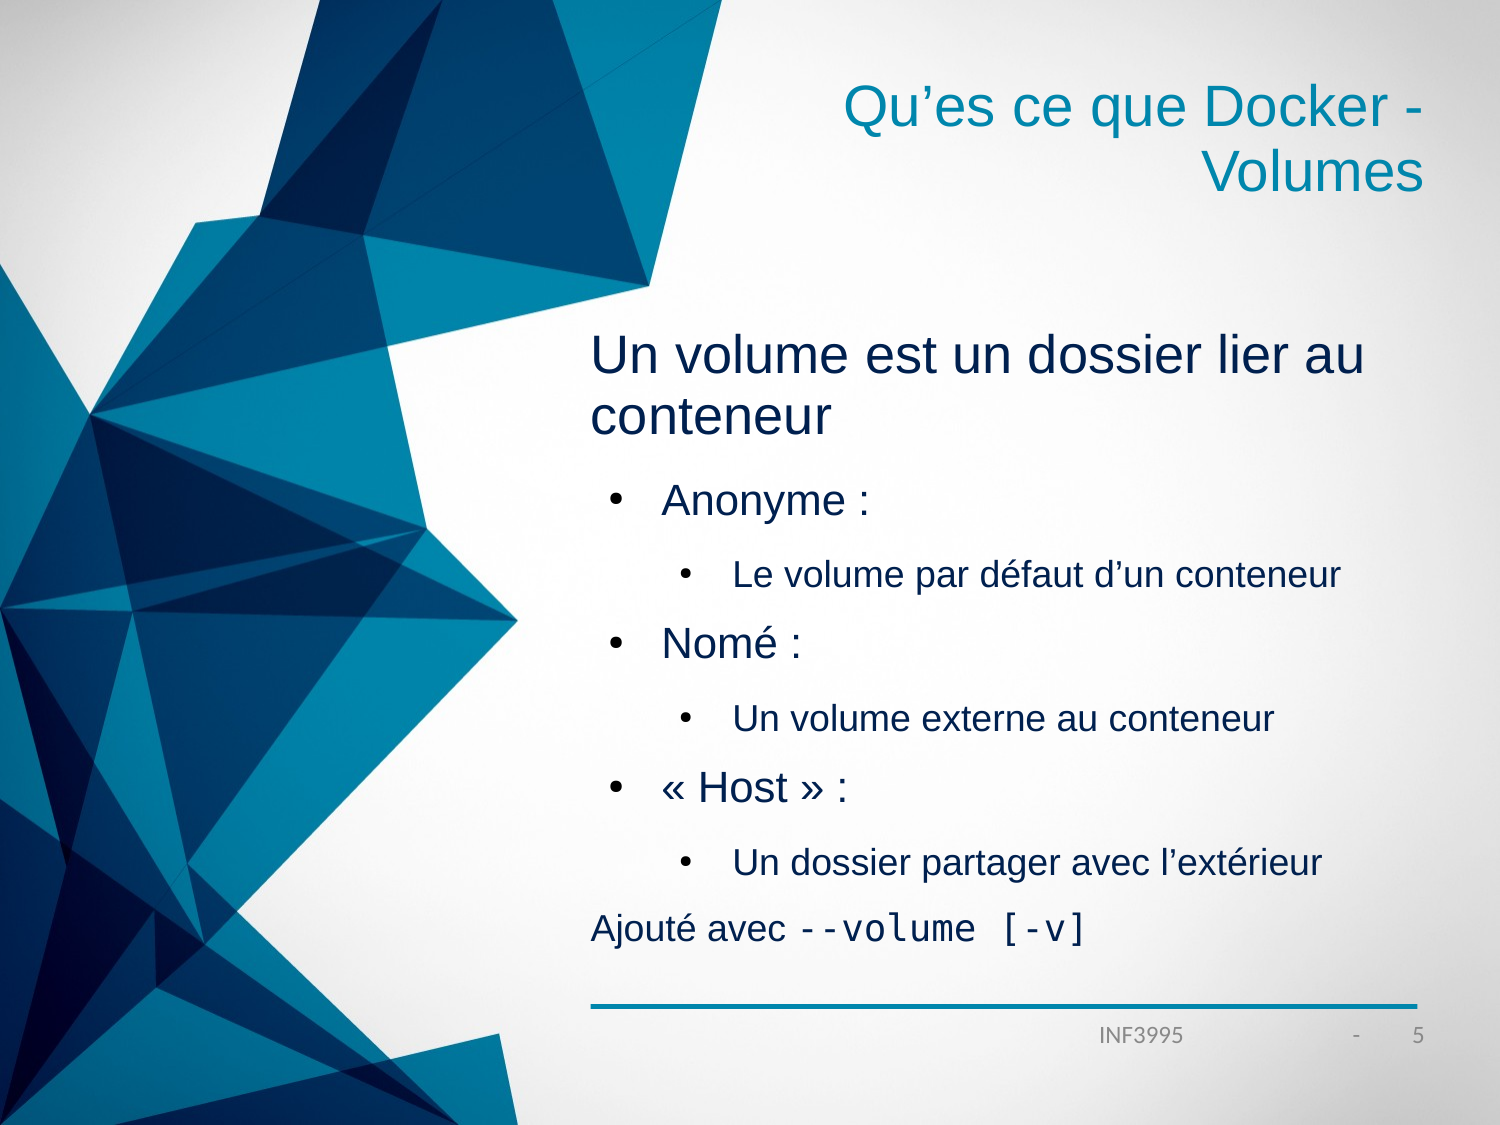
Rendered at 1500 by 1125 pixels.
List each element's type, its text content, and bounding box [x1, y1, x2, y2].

list Un volume est un dossier lier au conteneur Anonyme : Le volume par défaut d’un conteneur Nomé : Un volume externe au conteneur « Host » : Un dossier partager avec l’extérieur Ajouté avec --volume [-v] [590, 324, 1425, 978]
title Qu’es ce que Docker - Volumes [708, 44, 1425, 233]
picture [0, 0, 1500, 1125]
